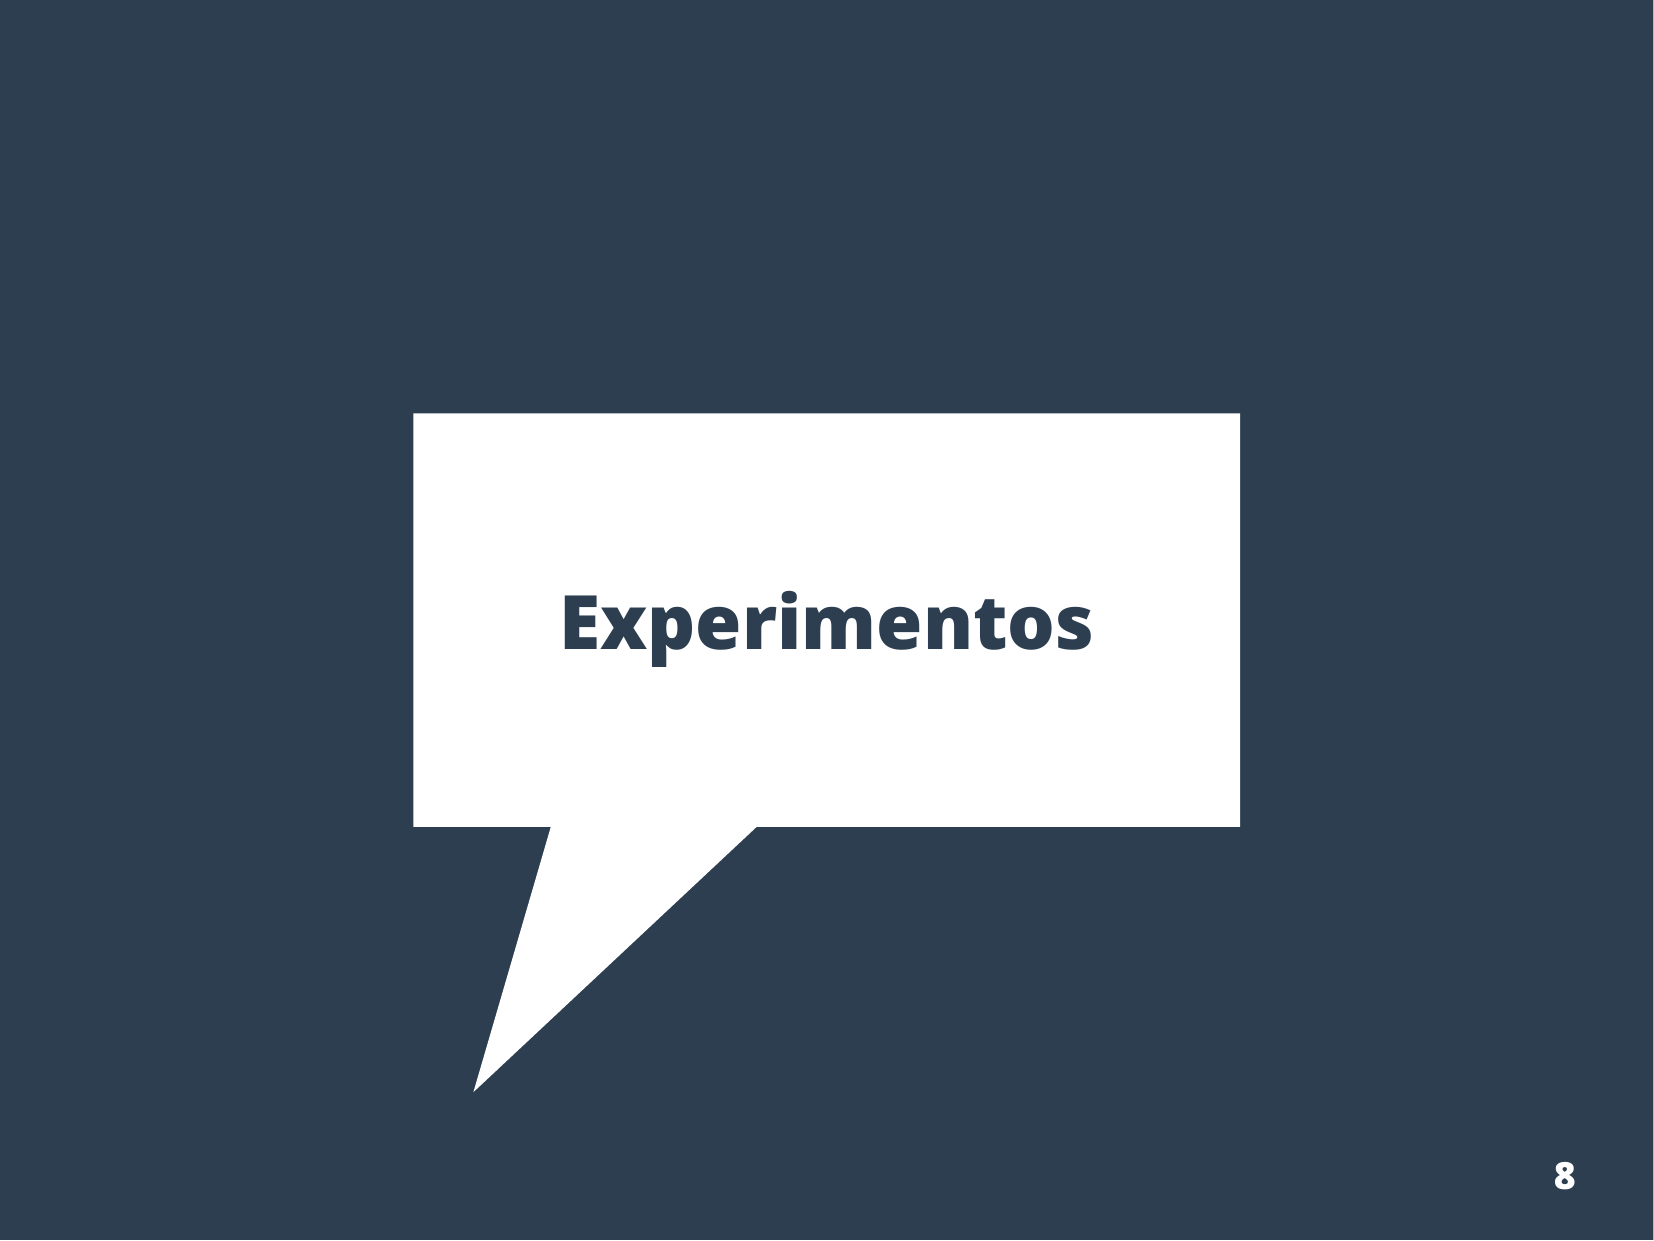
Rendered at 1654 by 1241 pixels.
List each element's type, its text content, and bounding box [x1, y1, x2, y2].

title Experimentos [442, 442, 1211, 798]
